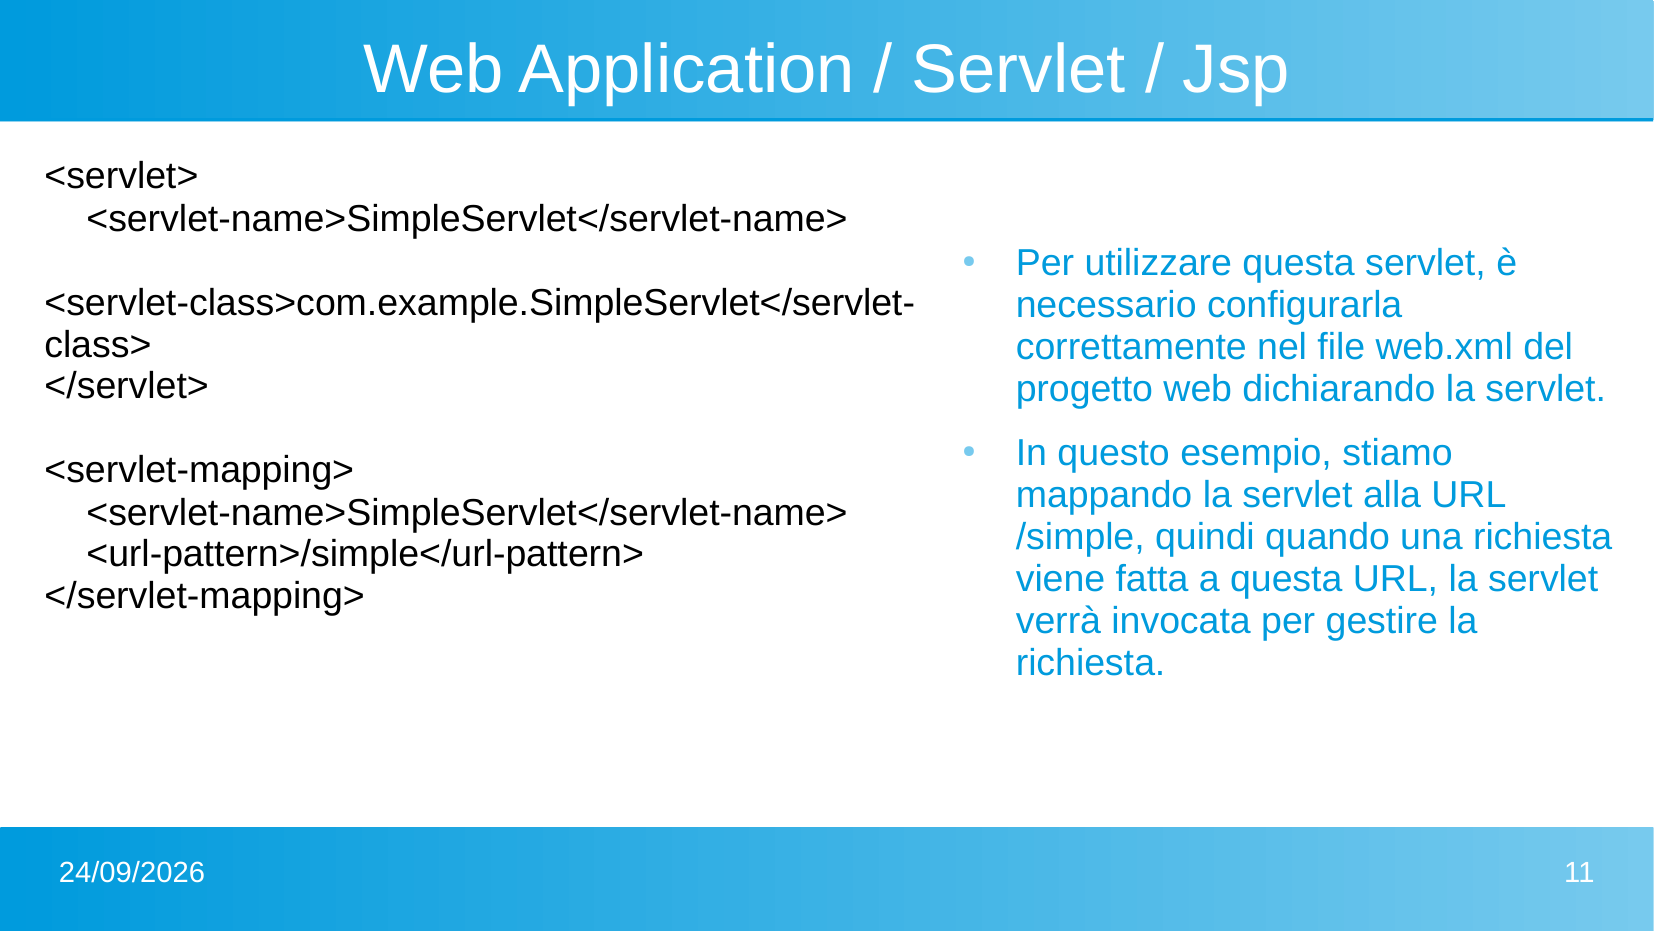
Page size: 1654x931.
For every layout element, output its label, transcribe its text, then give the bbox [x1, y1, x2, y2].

title Web Application / Servlet / Jsp [59, 29, 1595, 108]
text_box <servlet> <servlet-name>SimpleServlet</servlet-name> <servlet-class>com.example.SimpleServlet</servlet-class> </servlet> <servlet-mapping> <servlet-name>SimpleServlet</servlet-name> <url-pattern>/simple</url-pattern> </servlet-mapping> [29, 147, 945, 768]
list Per utilizzare questa servlet, è necessario configurarla correttamente nel file web.xml del progetto web dichiarando la servlet. In questo esempio, stiamo mappando la servlet alla URL /simple, quindi quando una richiesta viene fatta a questa URL, la servlet verrà invocata per gestire la richiesta. [945, 177, 1625, 768]
